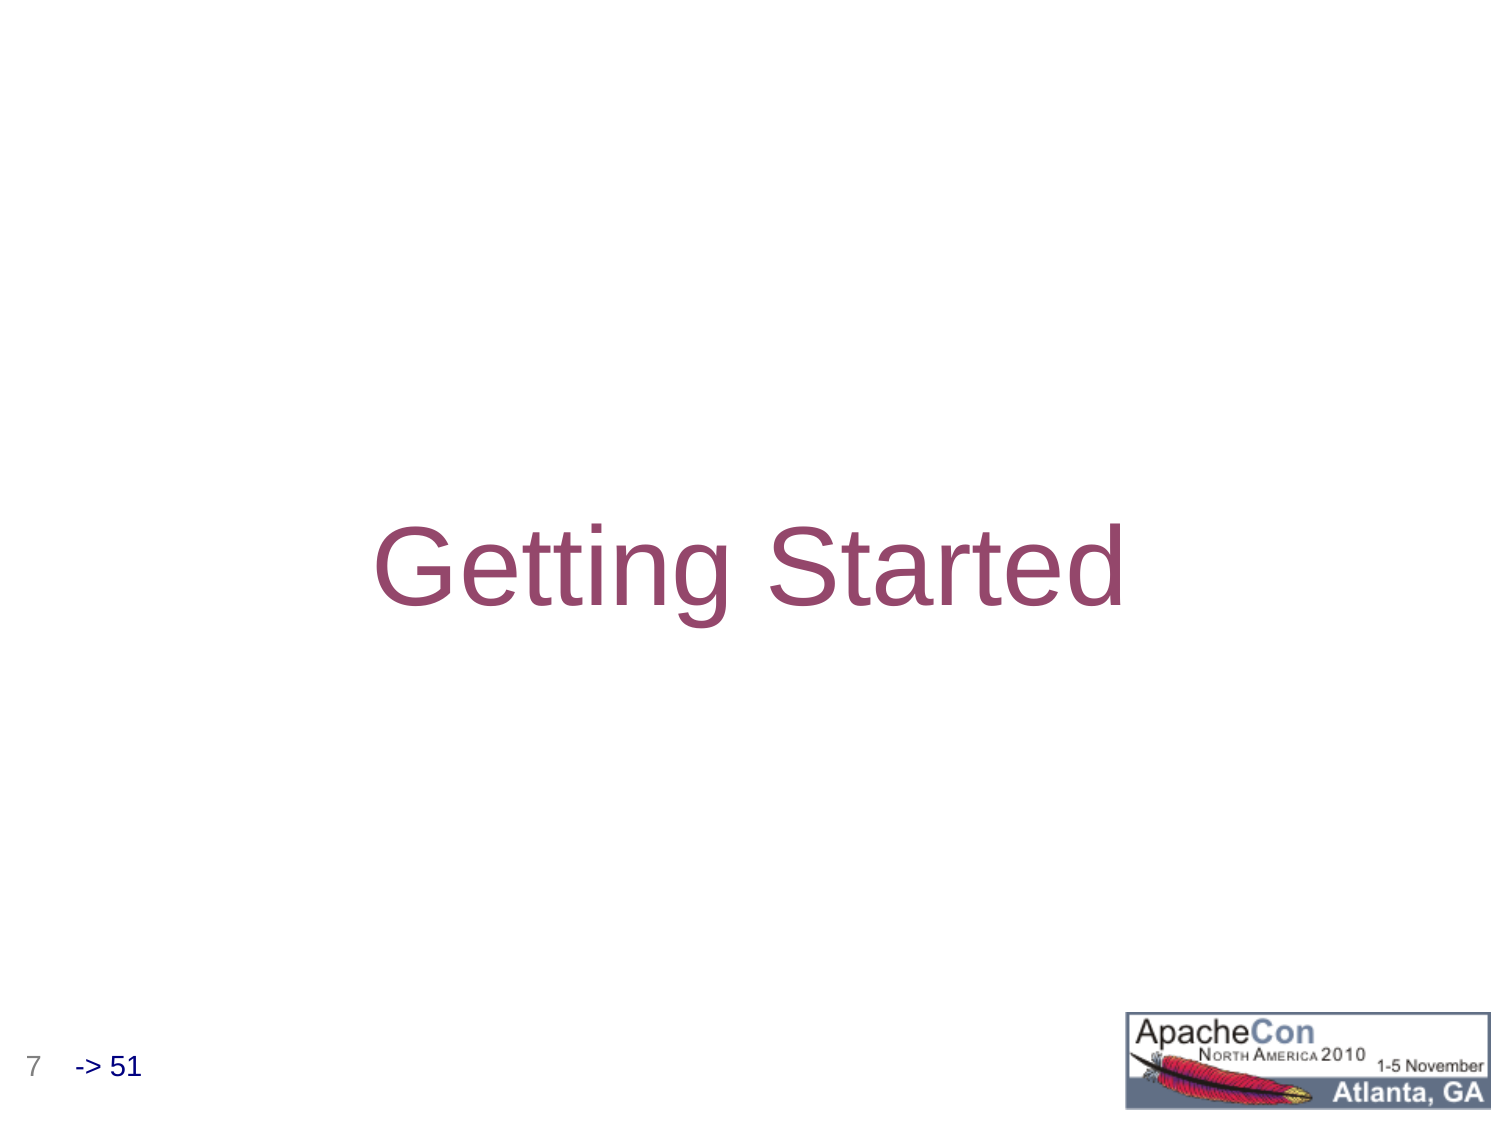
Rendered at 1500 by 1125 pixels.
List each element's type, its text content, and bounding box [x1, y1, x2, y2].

title Getting Started [75, 44, 1425, 1088]
text_box -> 51 [75, 1050, 188, 1083]
picture [1125, 1012, 1491, 1110]
